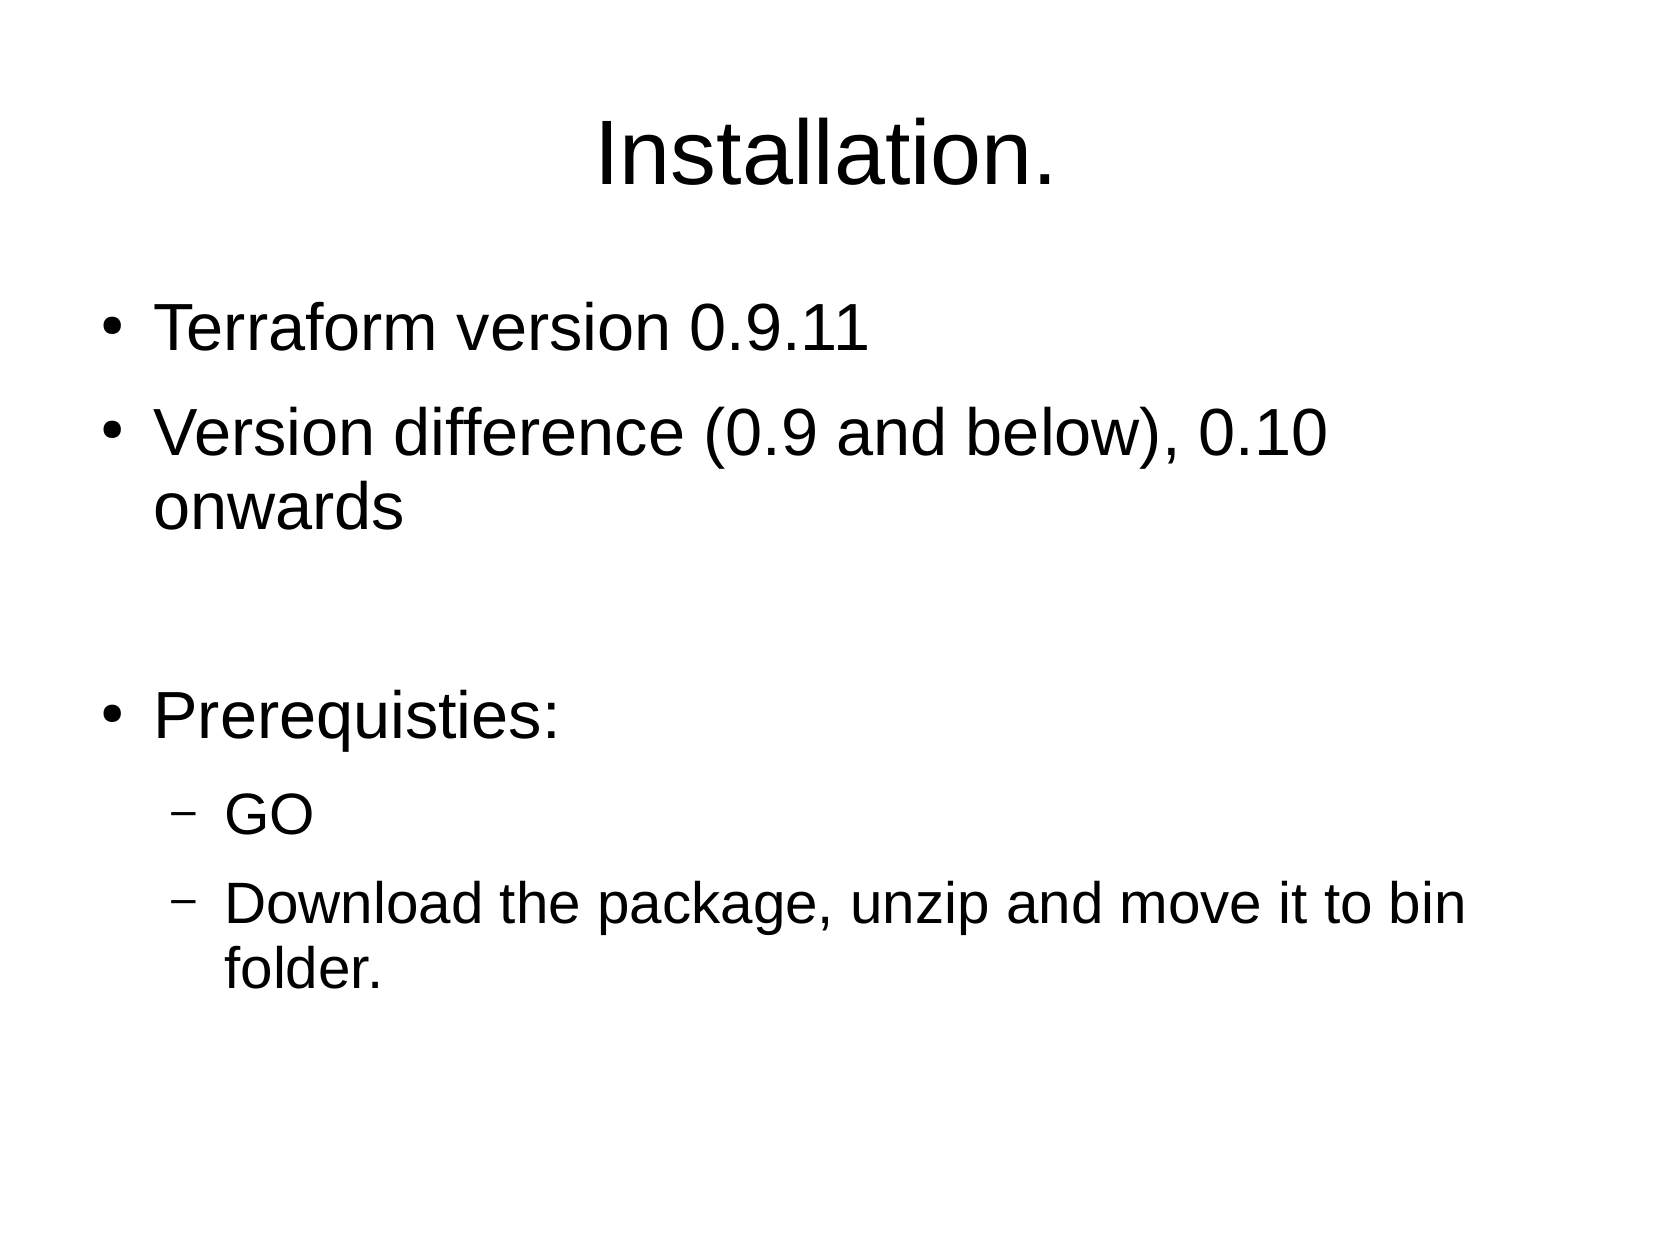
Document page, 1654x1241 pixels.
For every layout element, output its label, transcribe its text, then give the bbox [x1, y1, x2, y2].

list Terraform version 0.9.11 Version difference (0.9 and below), 0.10 onwards Prerequisties: GO Download the package, unzip and move it to bin folder. [82, 290, 1571, 1010]
title Installation. [82, 49, 1571, 257]
